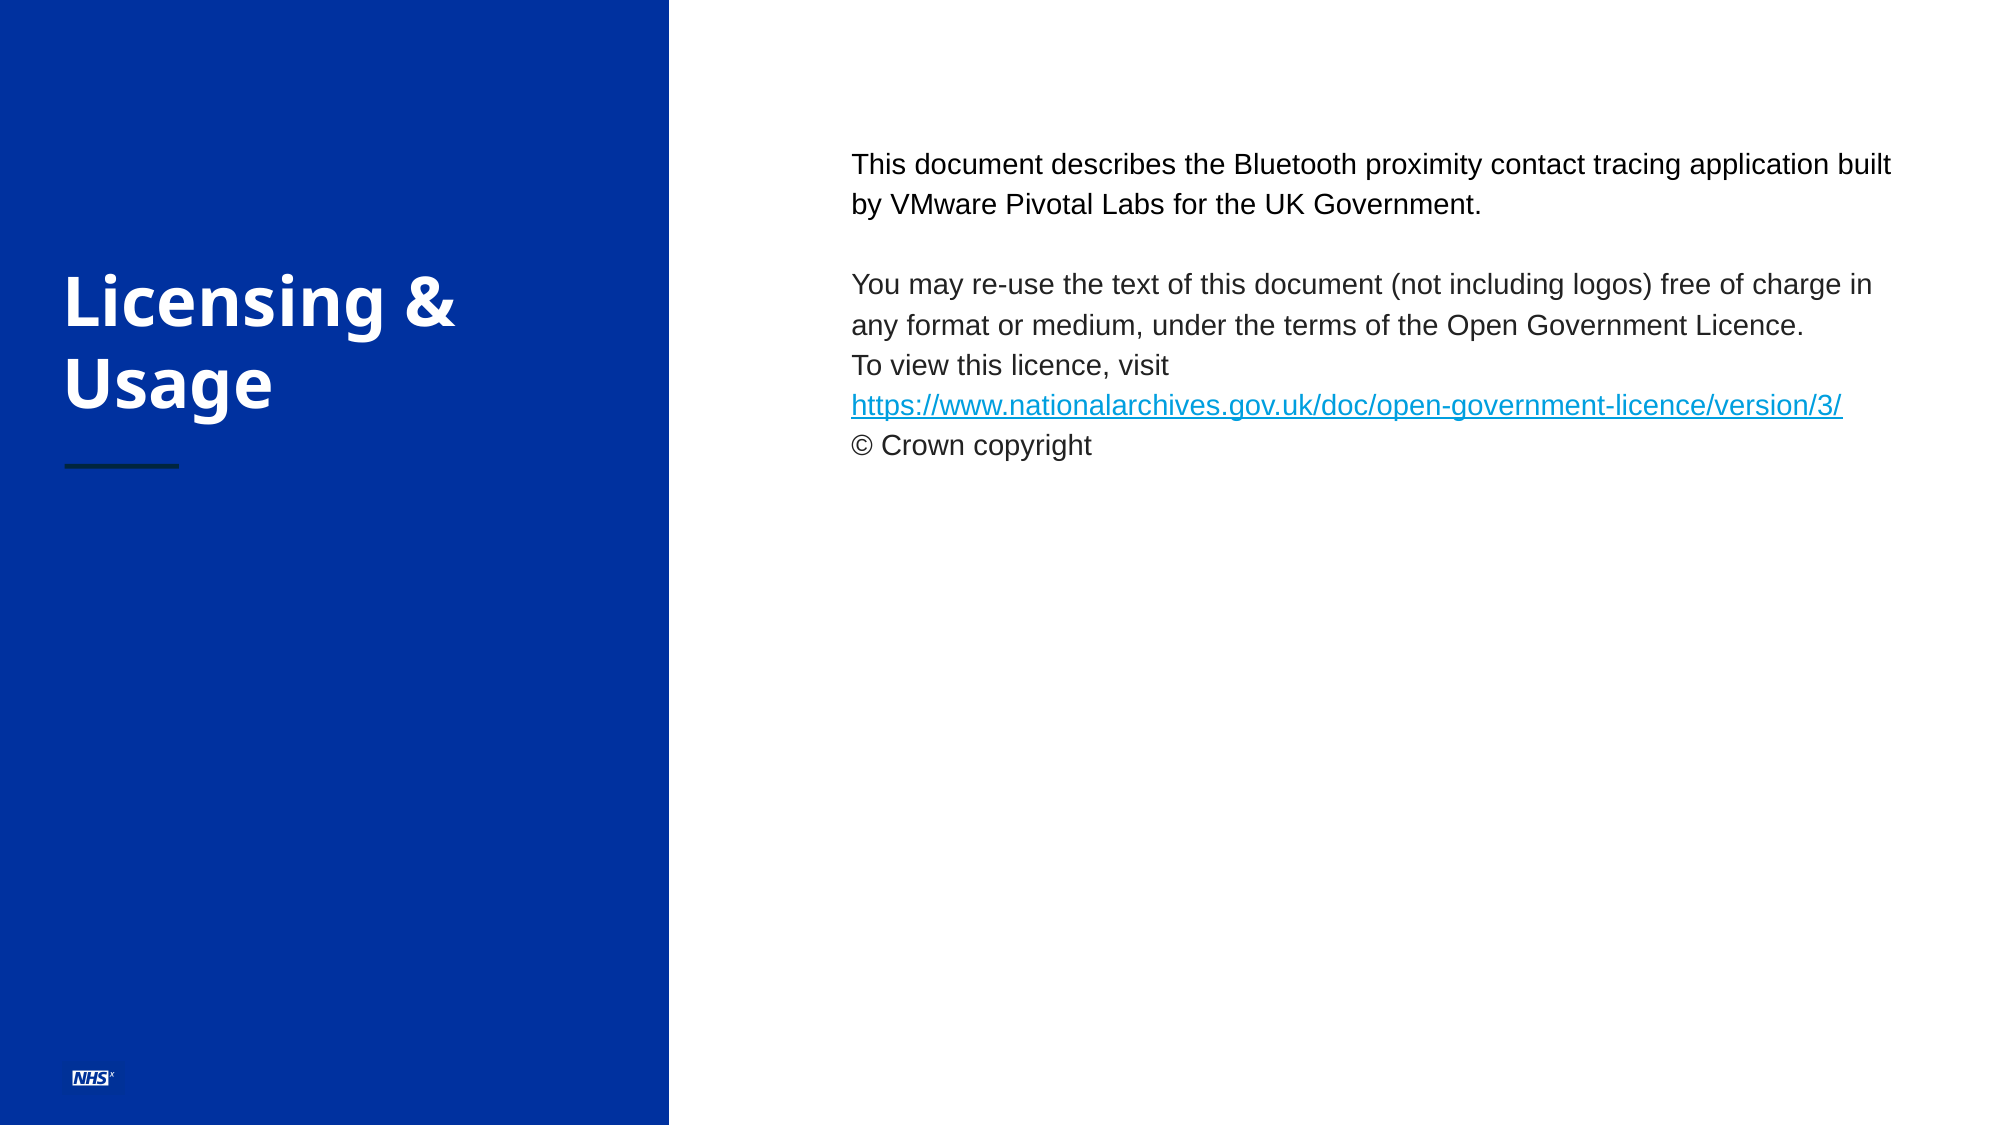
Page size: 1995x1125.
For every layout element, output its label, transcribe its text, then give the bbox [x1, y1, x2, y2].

picture [62, 1061, 125, 1095]
title Licensing & Usage [42, 120, 643, 443]
list This document describes the Bluetooth proximity contact tracing application built by VMware Pivotal Labs for the UK Government. You may re-use the text of this document (not including logos) free of charge in any format or medium, under the terms of the Open Government Licence. To view this licence, visit https://www.nationalarchives.gov.uk/doc/open-government-licence/version/3/ © Crown copyright [831, 120, 1933, 1022]
